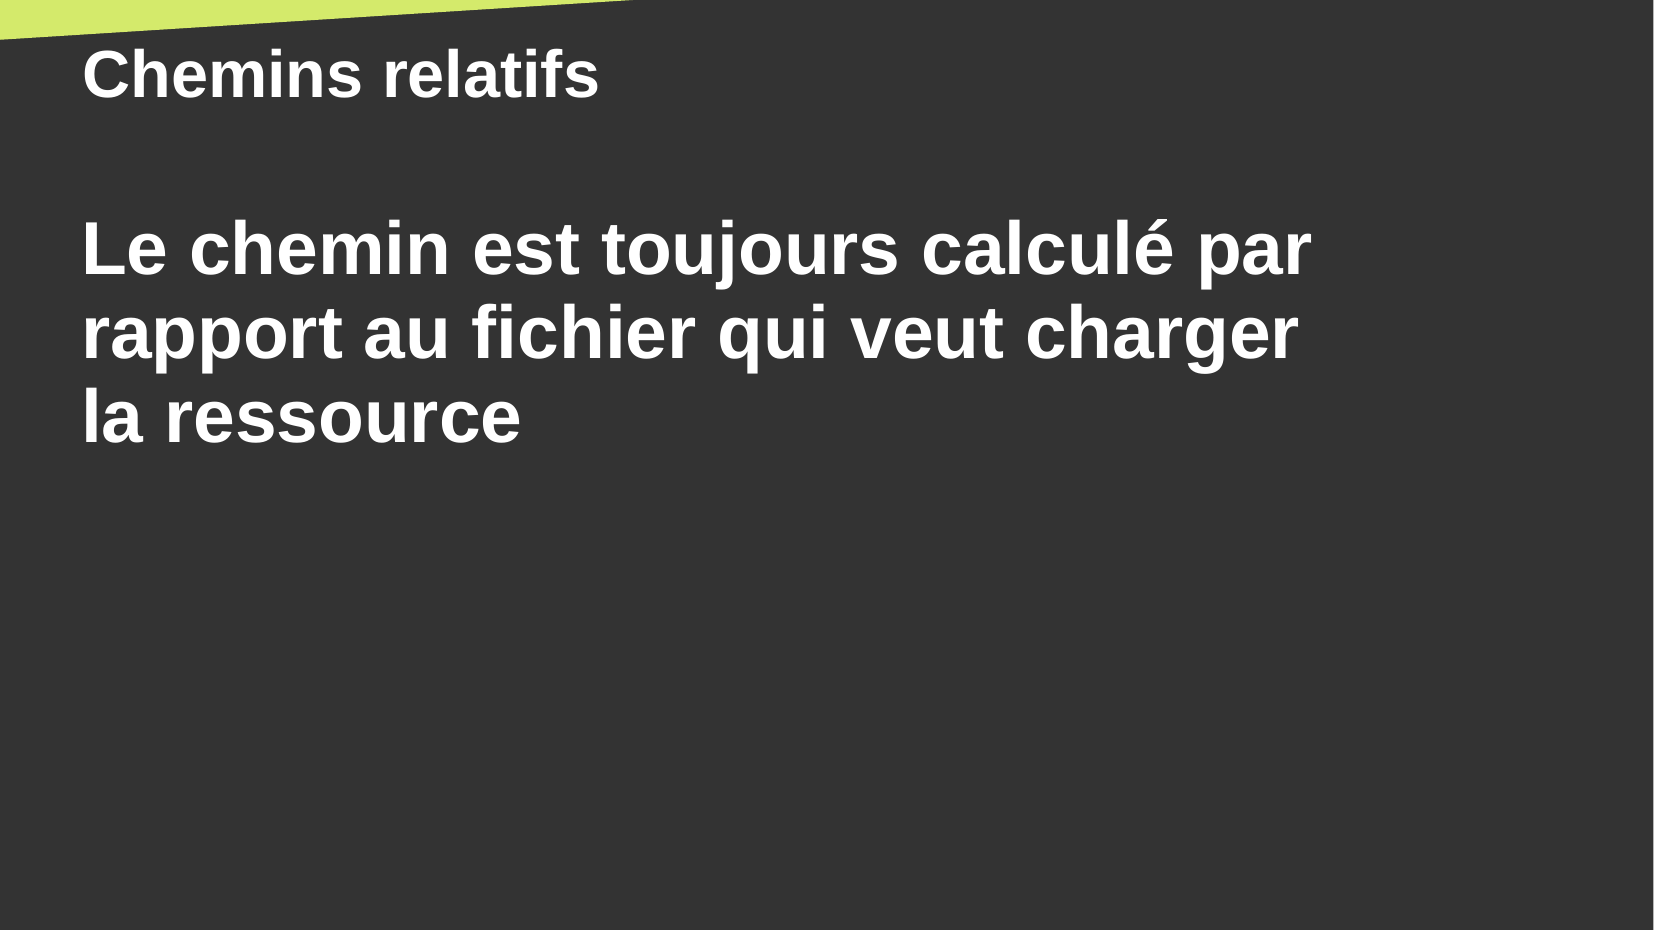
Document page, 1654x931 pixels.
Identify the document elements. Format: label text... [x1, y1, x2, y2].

text_box [0, 0, 633, 40]
list Le chemin est toujours calculé par rapport au fichier qui veut charger la ressource [80, 206, 1335, 461]
title Chemins relatifs [82, 37, 1052, 122]
